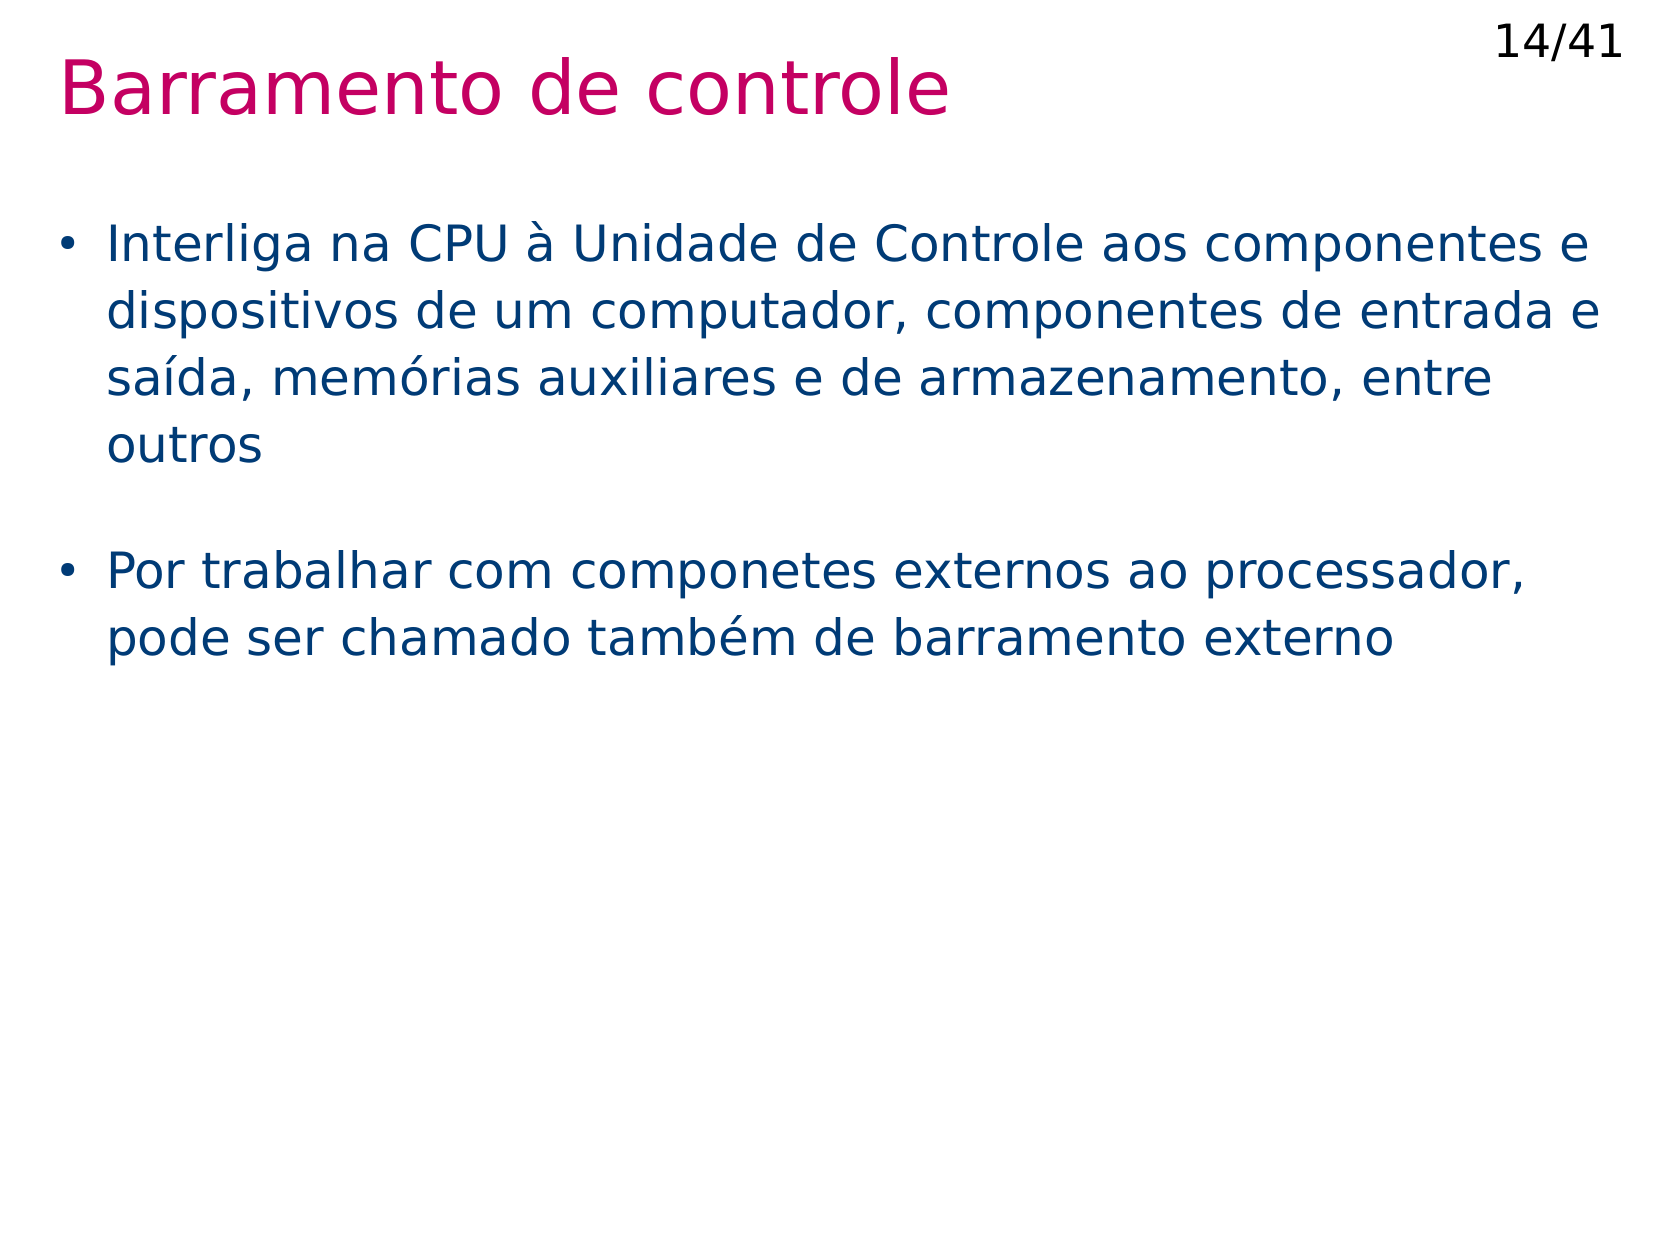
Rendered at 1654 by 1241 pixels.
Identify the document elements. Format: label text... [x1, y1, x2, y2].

list Interliga na CPU à Unidade de Controle aos componentes e dispositivos de um computador, componentes de entrada e saída, memórias auxiliares e de armazenamento, entre outros Por trabalhar com componetes externos ao processador, pode ser chamado também de barramento externo [59, 206, 1625, 1211]
title Barramento de controle [59, 29, 1625, 148]
